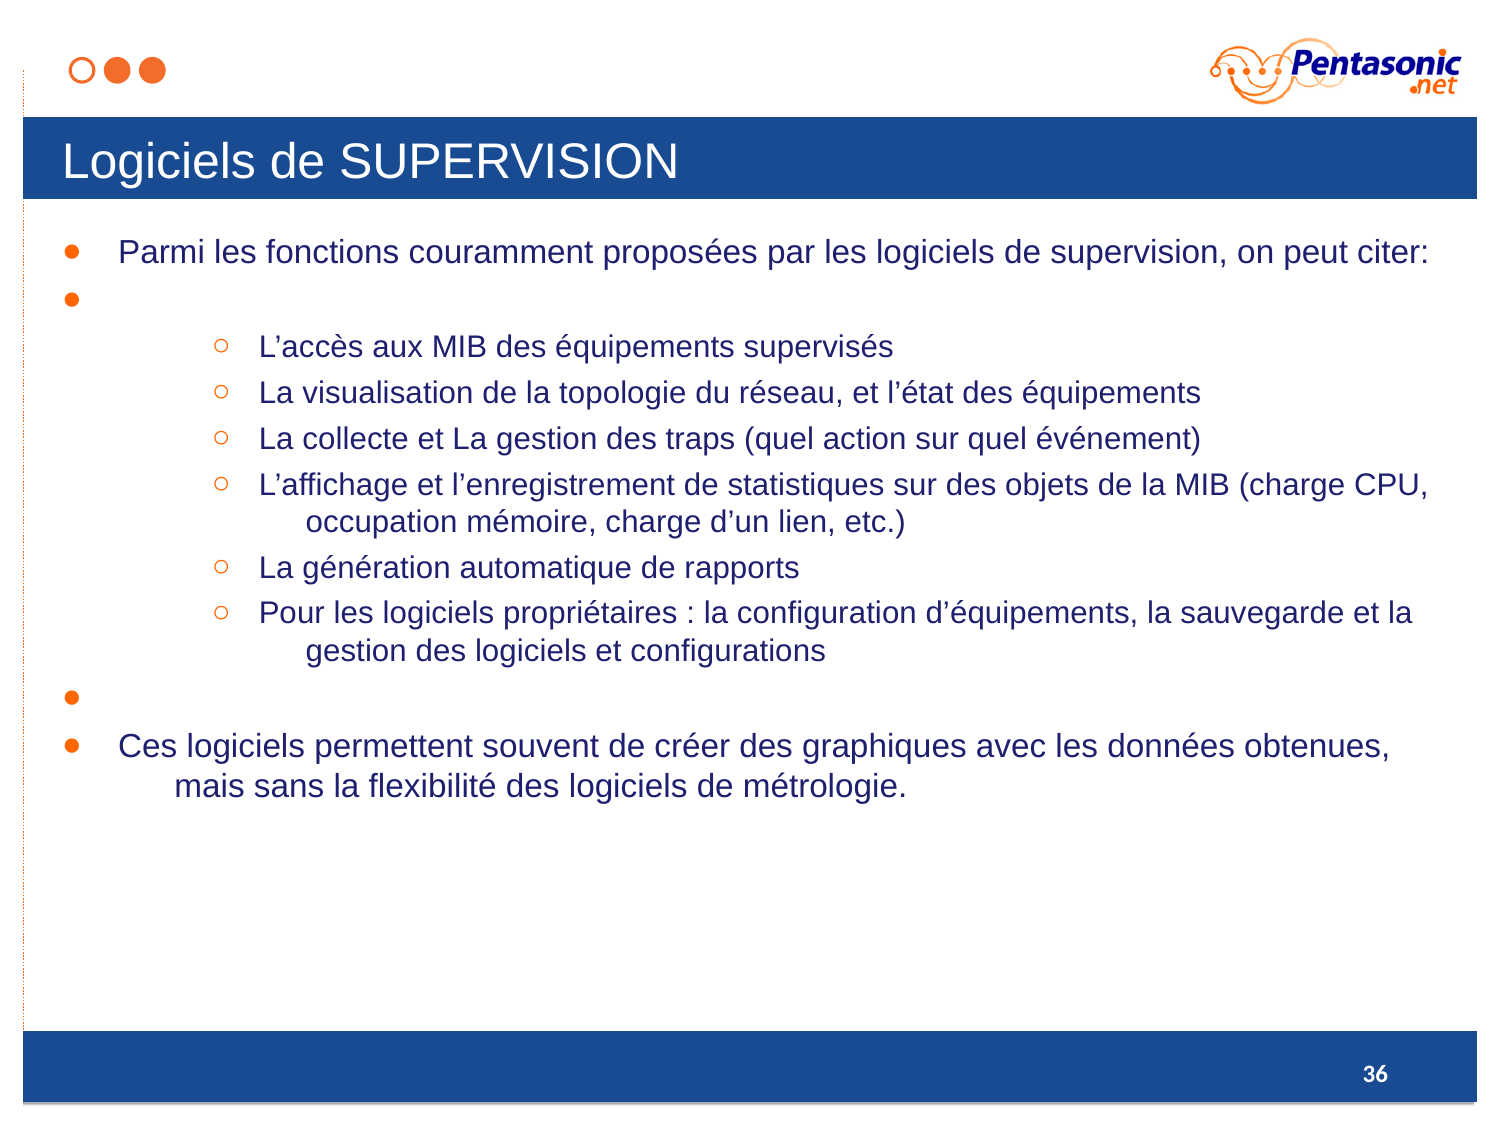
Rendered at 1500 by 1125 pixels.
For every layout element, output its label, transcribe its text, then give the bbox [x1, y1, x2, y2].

title Logiciels de SUPERVISION [46, 117, 1454, 200]
list Parmi les fonctions couramment proposées par les logiciels de supervision, on peut citer: L’accès aux MIB des équipements supervisés La visualisation de la topologie du réseau, et l’état des équipements La collecte et La gestion des traps (quel action sur quel événement) L’affichage et l’enregistrement de statistiques sur des objets de la MIB (charge CPU, occupation mémoire, charge d’un lien, etc.) La génération automatique de rapports Pour les logiciels propriétaires : la configuration d’équipements, la sauvegarde et la gestion des logiciels et configurations Ces logiciels permettent souvent de créer des graphiques avec les données obtenues, mais sans la flexibilité des logiciels de métrologie. [46, 222, 1454, 1008]
text_box 36 [1347, 1042, 1477, 1103]
